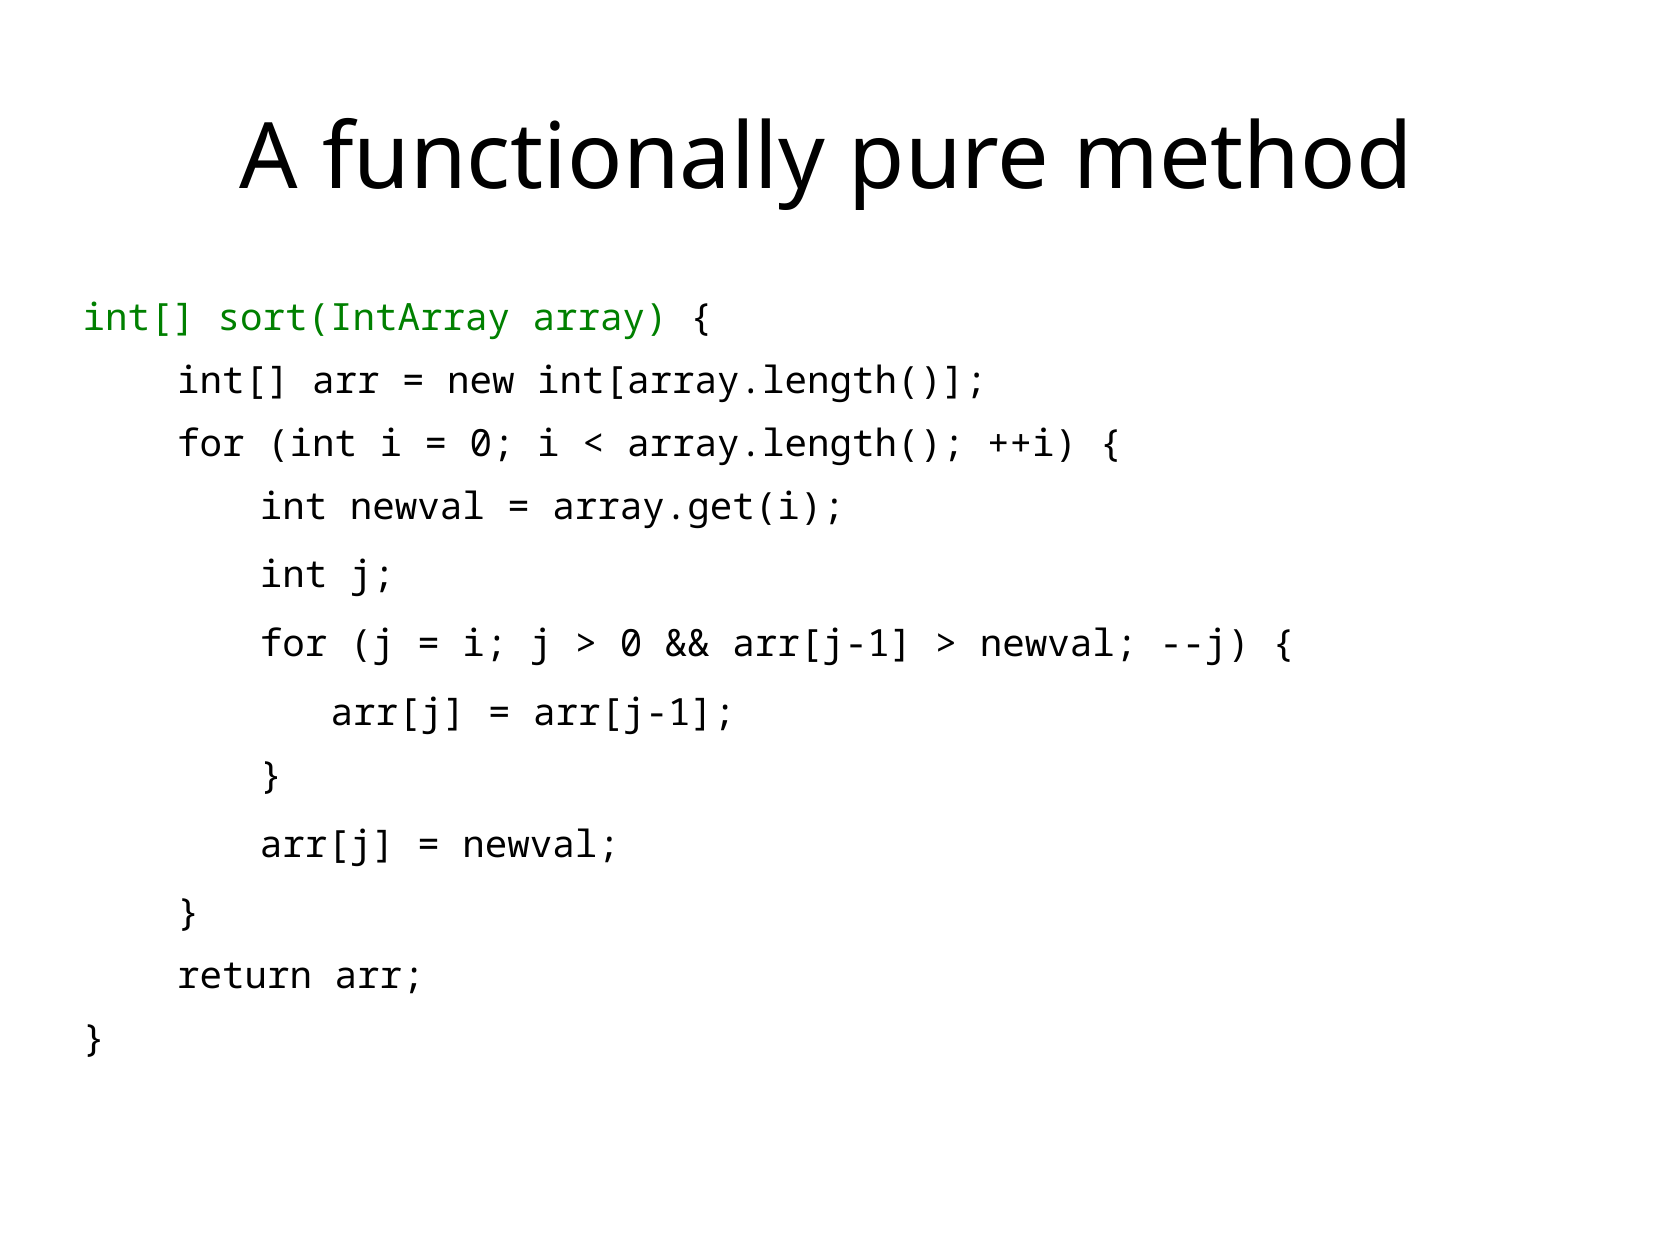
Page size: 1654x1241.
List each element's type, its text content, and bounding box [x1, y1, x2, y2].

list int[] sort(IntArray array) { int[] arr = new int[array.length()]; for (int i = 0; i < array.length(); ++i) { int newval = array.get(i); int j; for (j = i; j > 0 && arr[j-1] > newval; --j) { arr[j] = arr[j-1]; } arr[j] = newval; } return arr; } [82, 290, 1571, 1094]
title A functionally pure method [82, 56, 1571, 250]
